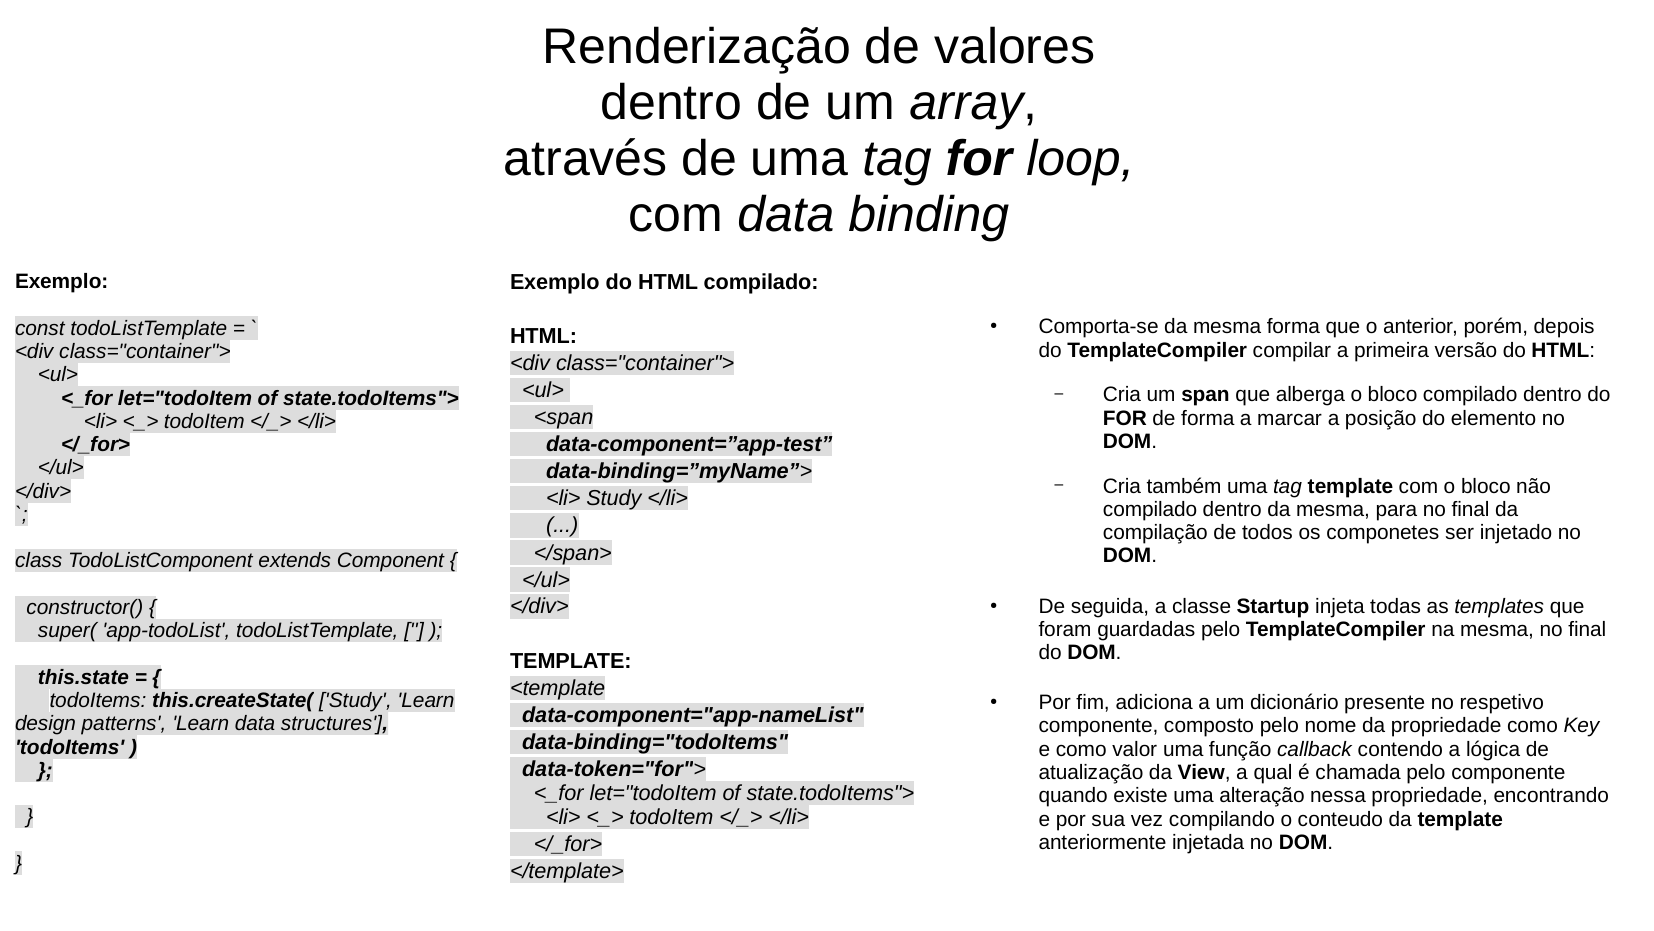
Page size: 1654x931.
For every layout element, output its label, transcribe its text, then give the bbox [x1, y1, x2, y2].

list Comporta-se da mesma forma que o anterior, porém, depois do TemplateCompiler compilar a primeira versão do HTML: Cria um span que alberga o bloco compilado dentro do FOR de forma a marcar a posição do elemento no DOM. Cria também uma tag template com o bloco não compilado dentro da mesma, para no final da compilação de todos os componetes ser injetado no DOM. De seguida, a classe Startup injeta todas as templates que foram guardadas pelo TemplateCompiler na mesma, no final do DOM. Por fim, adiciona a um dicionário presente no respetivo componente, composto pelo nome da propriedade como Key e como valor uma função callback contendo a lógica de atualização da View, a qual é chamada pelo componente quando existe uma alteração nessa propriedade, encontrando e por sua vez compilando o conteudo da template anteriormente injetada no DOM. [973, 315, 1612, 855]
list Exemplo do HTML compilado: HTML: <div class="container"> <ul> <span data-component=”app-test” data-binding=”myName”> <li> Study </li> (...) </span> </ul> </div> TEMPLATE: <template data-component="app-nameList" data-binding="todoItems" data-token="for"> <_for let="todoItem of state.todoItems"> <li> <_> todoItem </_> </li> </_for> </template> [510, 270, 946, 901]
title Renderização de valores dentro de um array, através de uma tag for loop, com data binding [75, 18, 1564, 242]
list Exemplo: const todoListTemplate = ` <div class="container"> <ul> <_for let="todoItem of state.todoItems"> <li> <_> todoItem </_> </li> </_for> </ul> </div> `; class TodoListComponent extends Component { constructor() { super( 'app-todoList', todoListTemplate, [''] ); this.state = { todoItems: this.createState( ['Study', 'Learn design patterns', 'Learn data structures'], 'todoItems' ) }; } } [15, 270, 466, 900]
